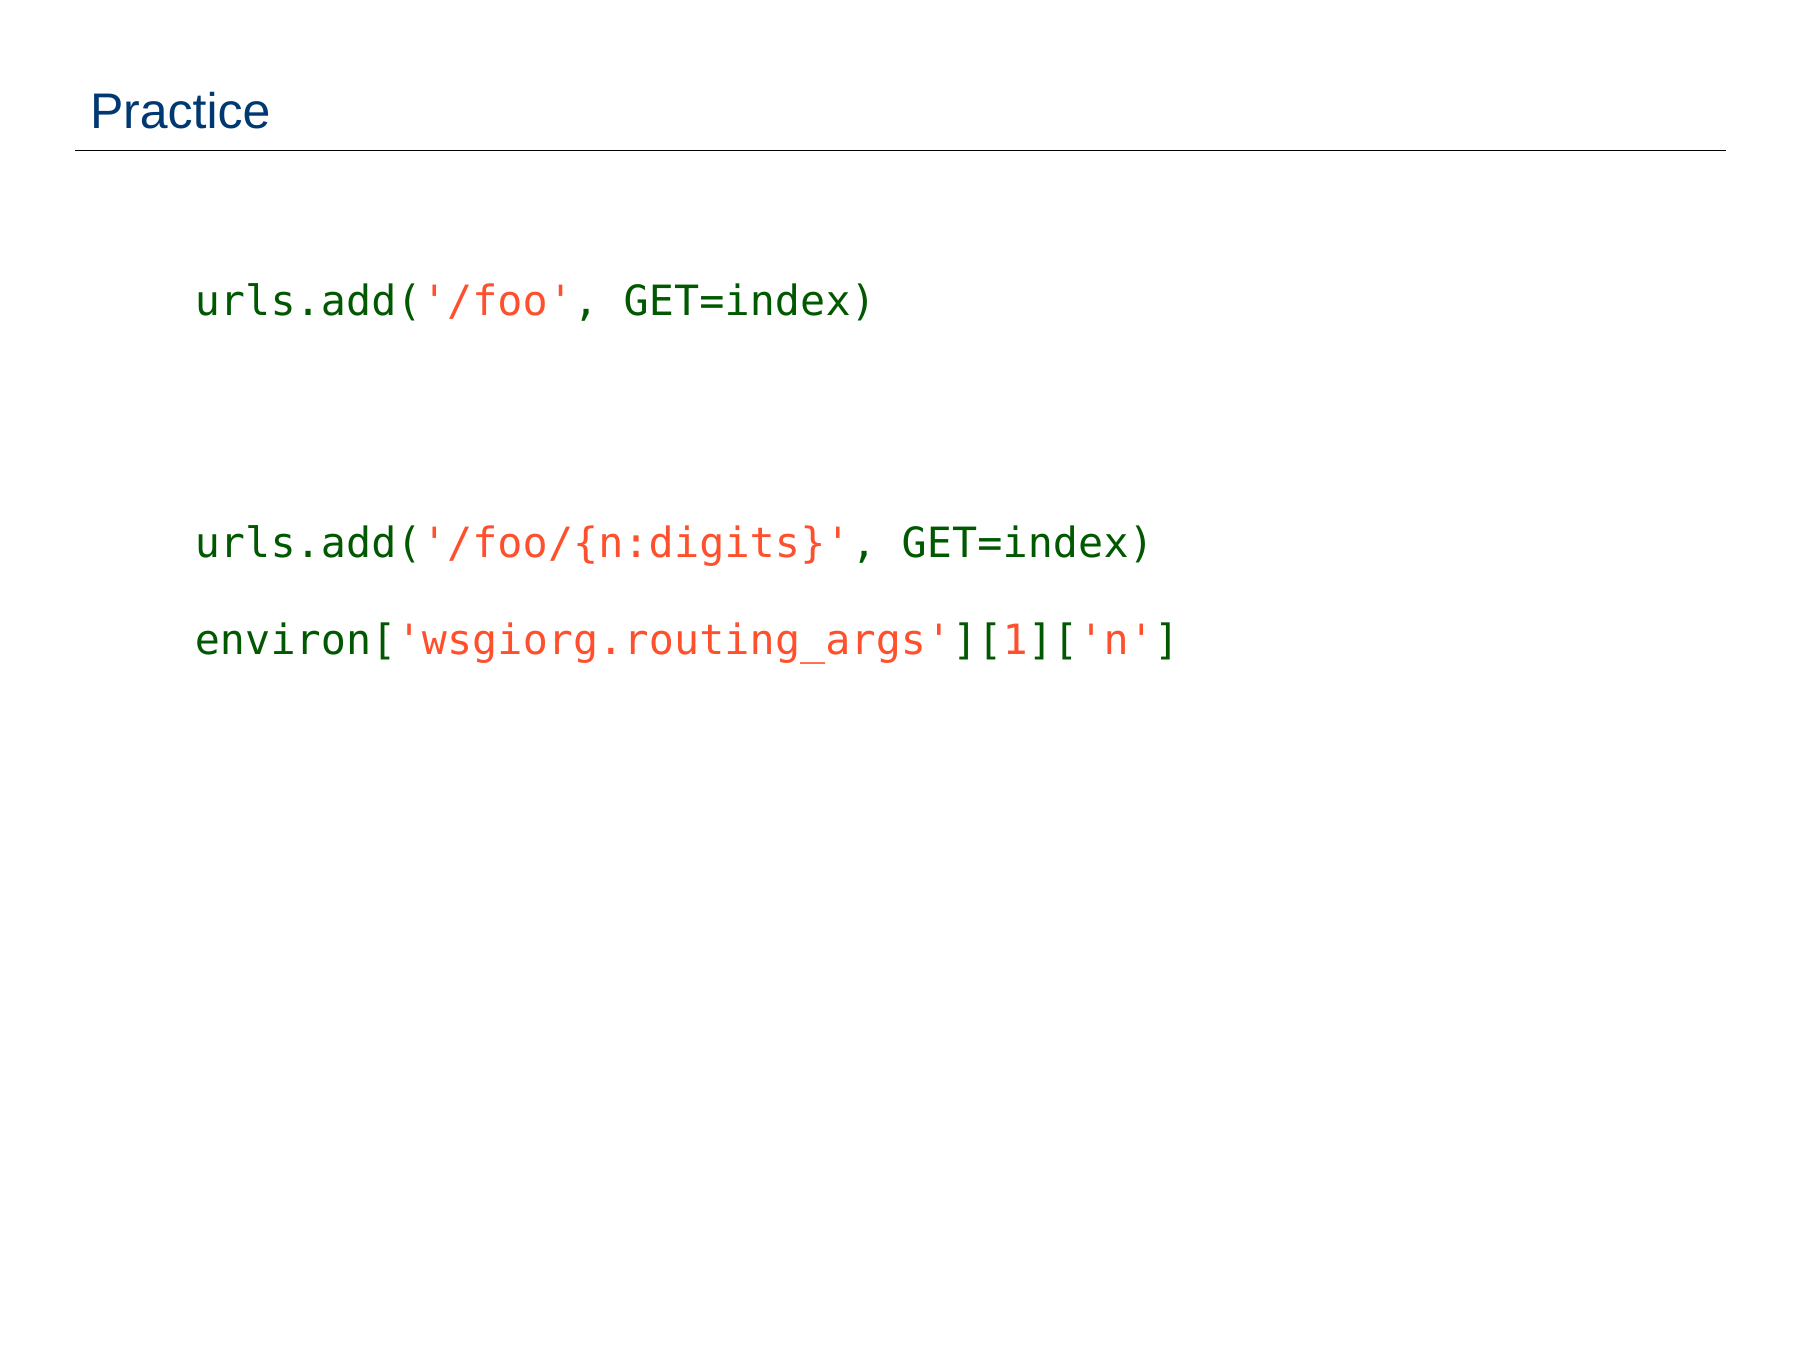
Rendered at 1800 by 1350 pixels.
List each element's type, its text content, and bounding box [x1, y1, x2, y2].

title Practice [90, 38, 1710, 147]
text_box urls.add('/foo', GET=index) urls.add('/foo/{n:digits}', GET=index) environ['wsgiorg.routing_args'][1]['n'] [179, 269, 1800, 922]
